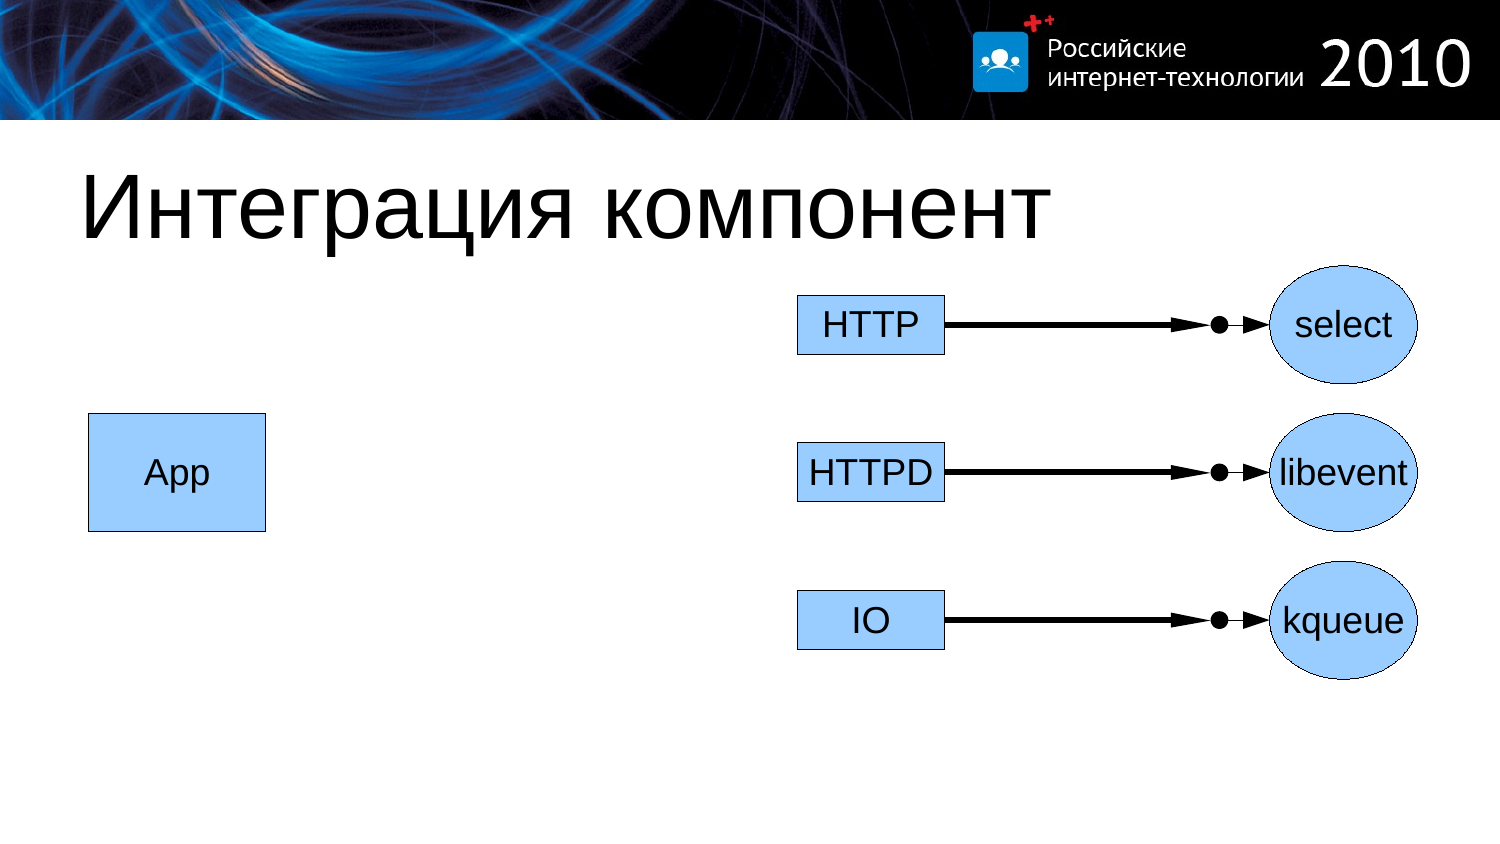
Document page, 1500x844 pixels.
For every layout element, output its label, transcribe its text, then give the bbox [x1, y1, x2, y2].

text_box libevent [1269, 413, 1418, 532]
text_box select [1269, 265, 1418, 384]
text_box HTTPD [797, 442, 945, 502]
text_box IO [797, 590, 945, 650]
picture [0, 0, 1500, 120]
text_box HTTP [797, 295, 945, 355]
title Интеграция компонент [79, 149, 1430, 264]
text_box App [88, 413, 266, 532]
text_box kqueue [1269, 561, 1418, 680]
